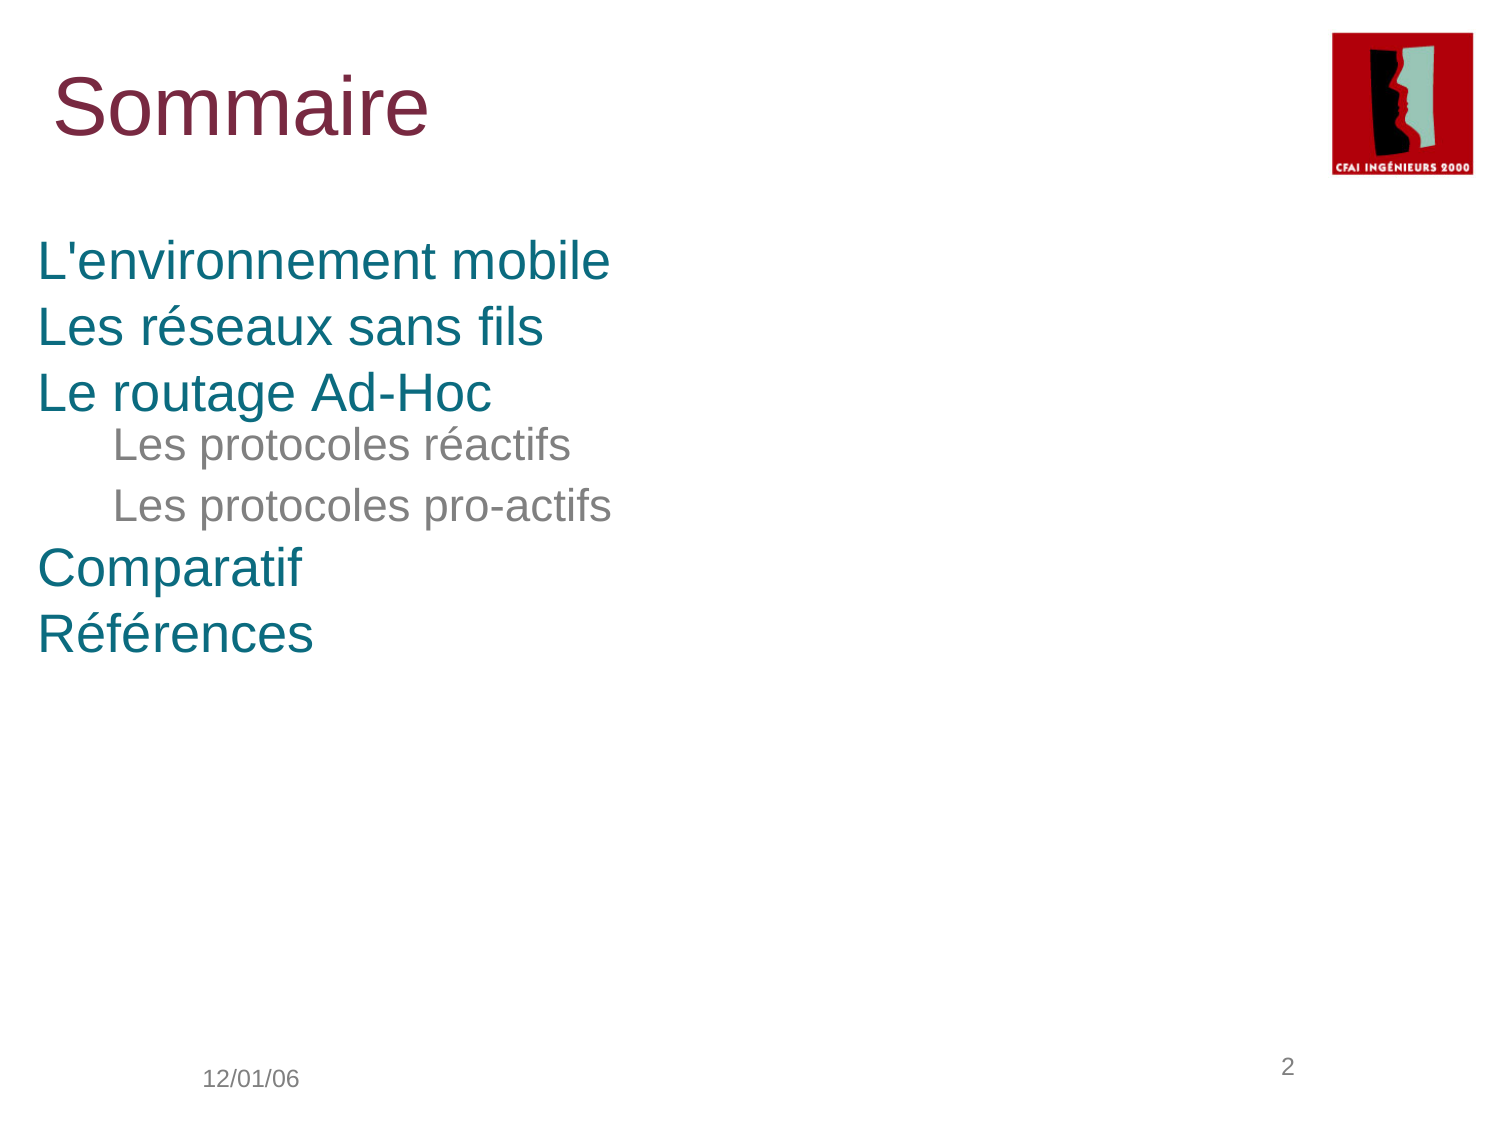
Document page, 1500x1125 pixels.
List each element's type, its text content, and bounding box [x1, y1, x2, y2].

title Sommaire [37, 58, 1326, 168]
picture [1328, 29, 1477, 178]
list L'environnement mobile Les réseaux sans fils Le routage Ad-Hoc Les protocoles réactifs Les protocoles pro-actifs Comparatif Références [37, 237, 1463, 888]
